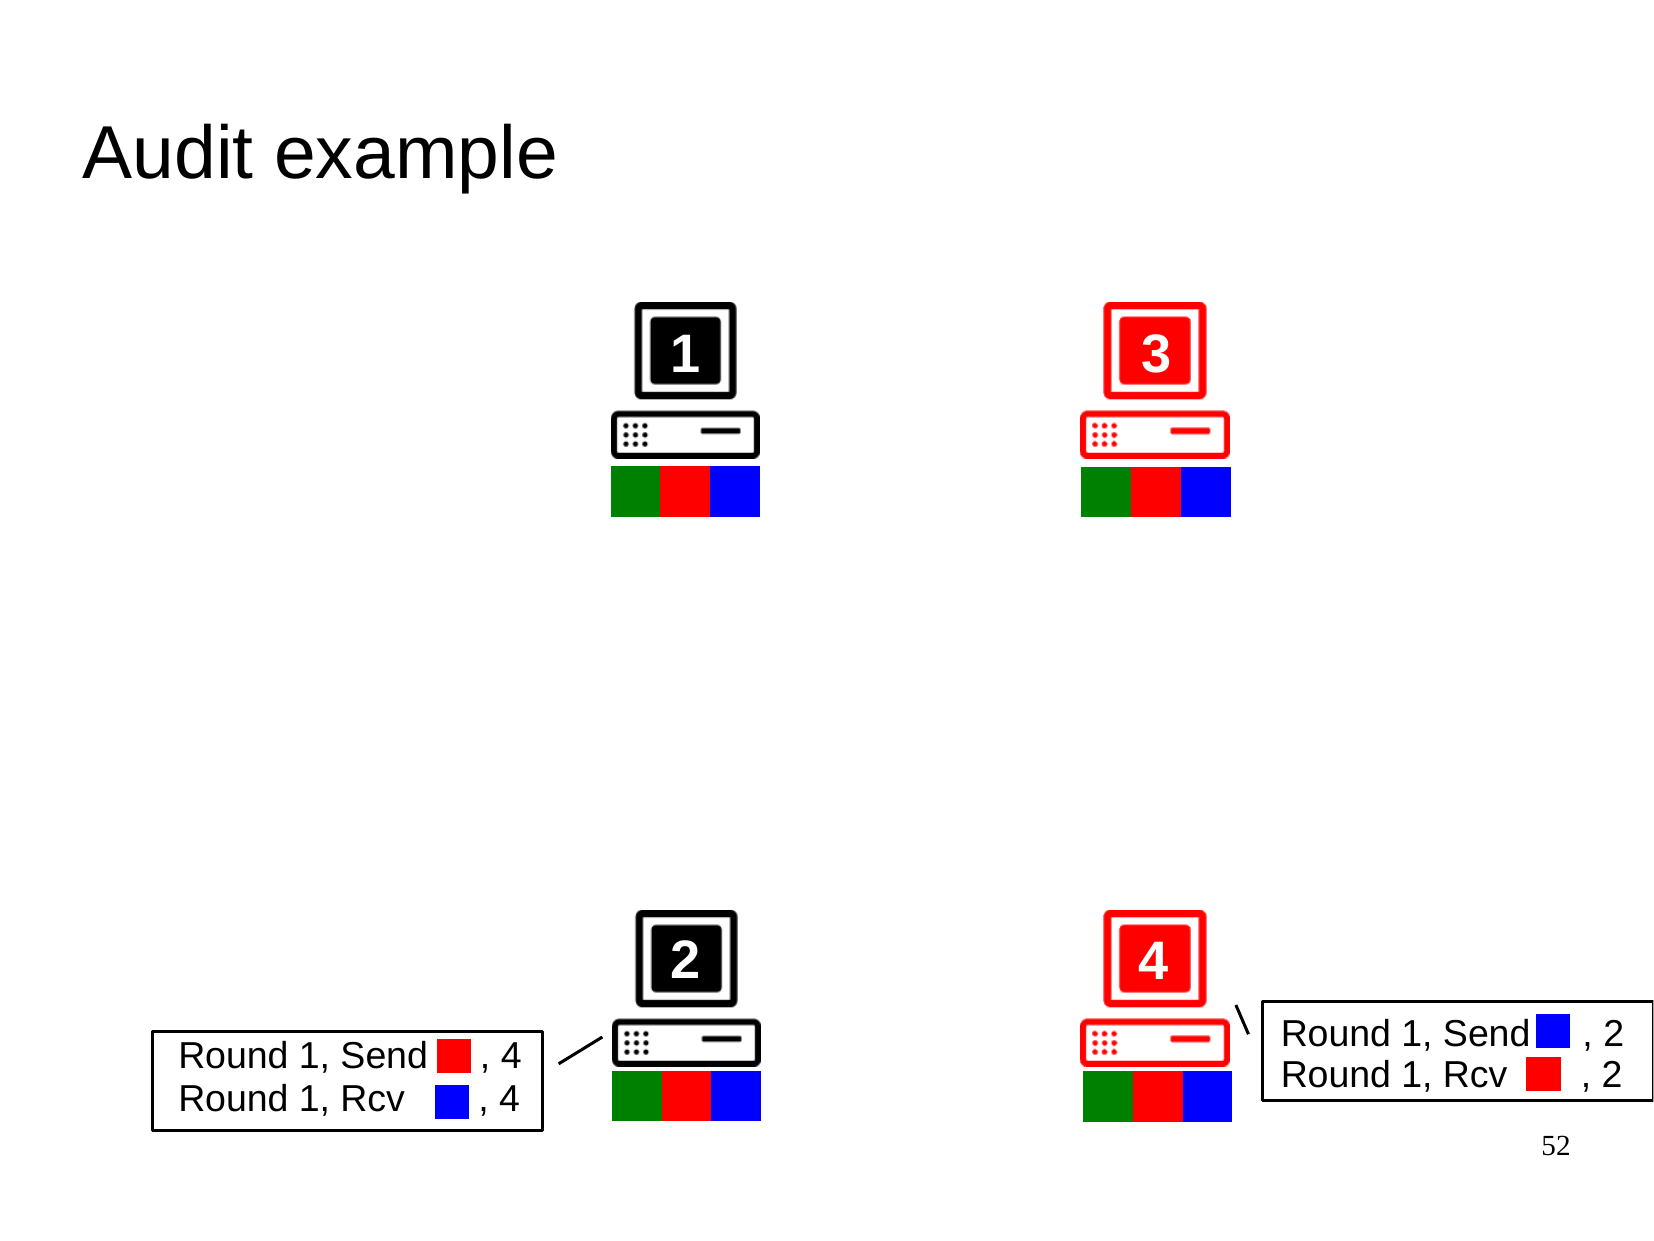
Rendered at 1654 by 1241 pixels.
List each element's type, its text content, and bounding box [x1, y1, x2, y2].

text_box 3 [1126, 315, 1184, 393]
text_box 4 [1123, 923, 1187, 999]
text_box [611, 466, 760, 517]
text_box Round 1, Send , 2 Round 1, Rcv , 2 [1266, 1004, 1654, 1104]
text_box [612, 1071, 761, 1121]
title Audit example [82, 49, 1556, 257]
picture [1080, 910, 1230, 1067]
text_box [1536, 1014, 1570, 1048]
text_box [1235, 1005, 1249, 1035]
text_box [435, 1085, 469, 1119]
text_box [152, 1031, 542, 1130]
text_box 2 [655, 921, 713, 998]
picture [1080, 302, 1230, 459]
text_box 1 [655, 316, 713, 392]
text_box [1081, 467, 1231, 517]
picture [611, 302, 760, 459]
picture [612, 910, 761, 1067]
text_box [583, 1037, 603, 1049]
text_box [437, 1039, 471, 1073]
text_box [1526, 1057, 1561, 1091]
text_box [1263, 1002, 1653, 1101]
text_box [1083, 1071, 1232, 1122]
text_box Round 1, Send , 4 Round 1, Rcv , 4 [163, 1027, 583, 1127]
